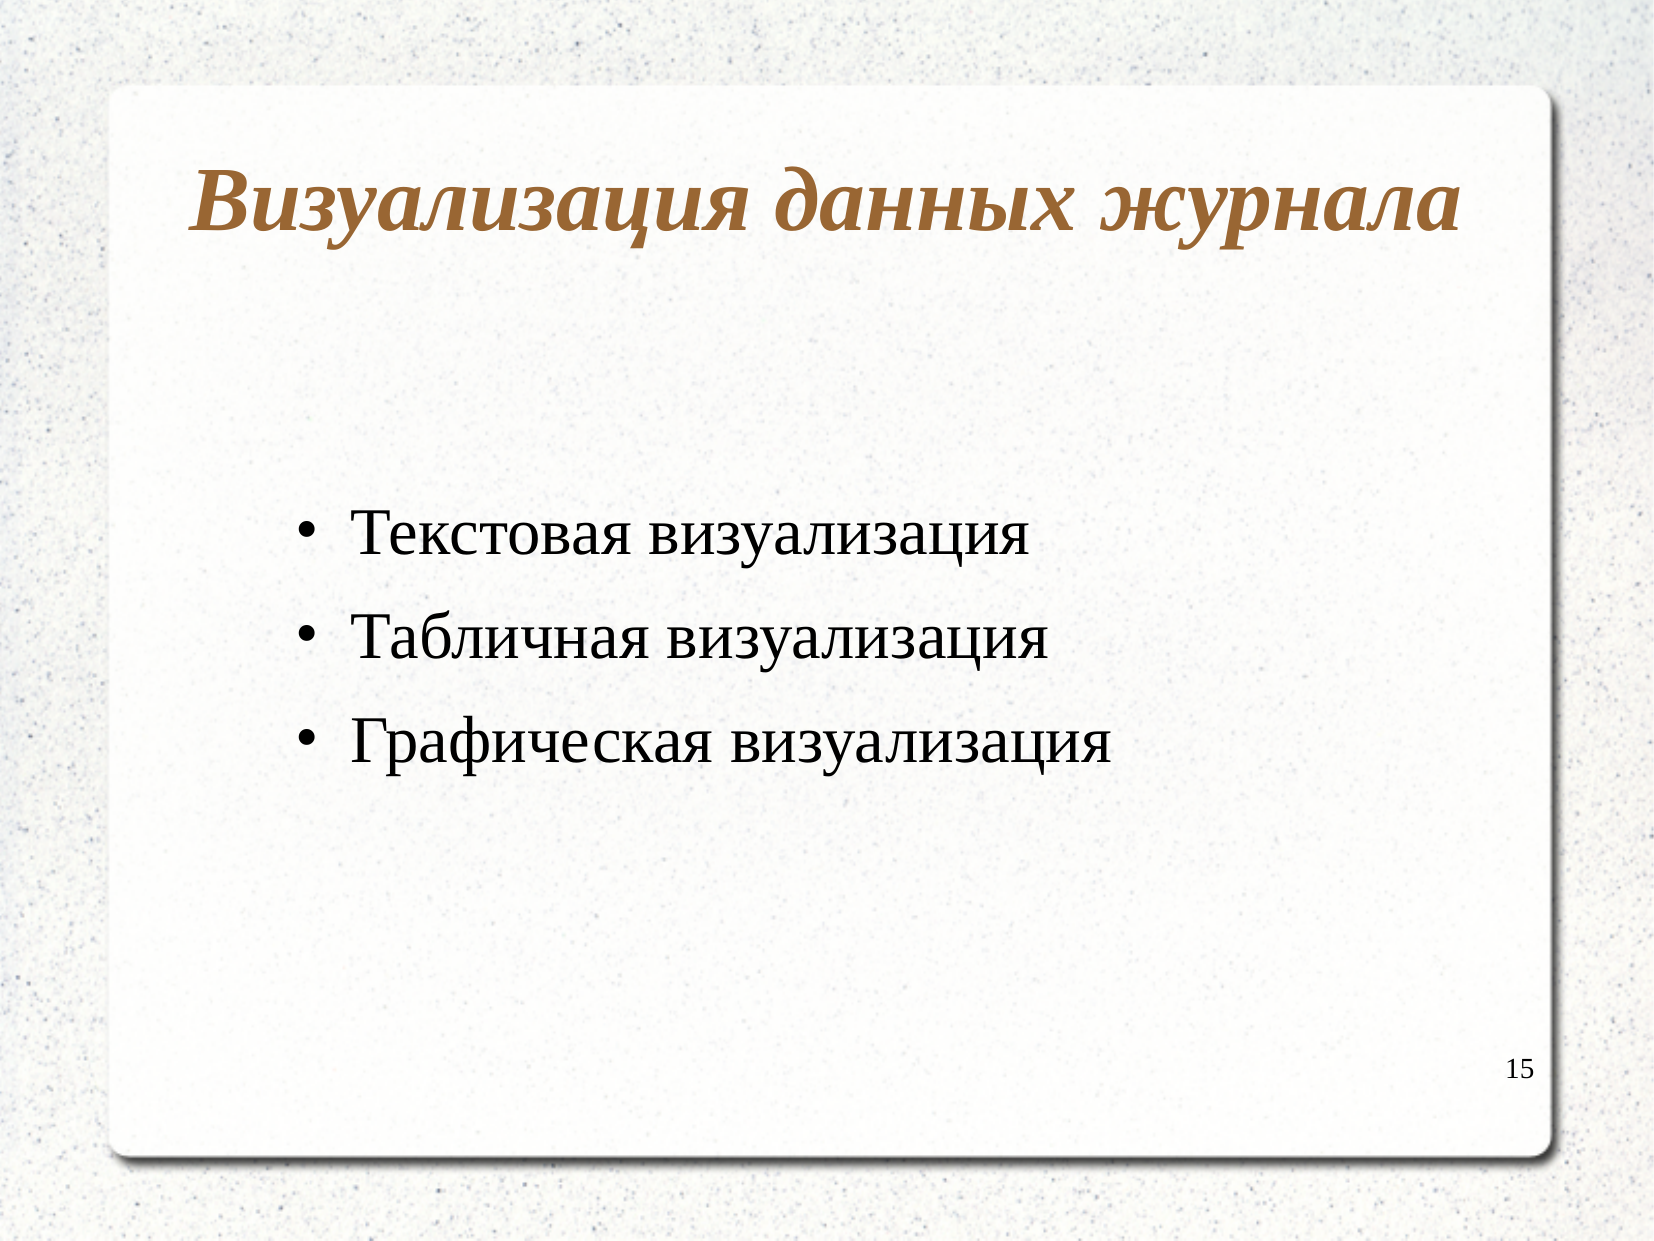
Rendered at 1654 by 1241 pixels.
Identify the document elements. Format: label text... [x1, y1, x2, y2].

title Визуализация данных журнала [118, 96, 1536, 304]
picture [0, 0, 1654, 1241]
list Текстовая визуализация Табличная визуализация Графическая визуализация [295, 490, 1365, 833]
